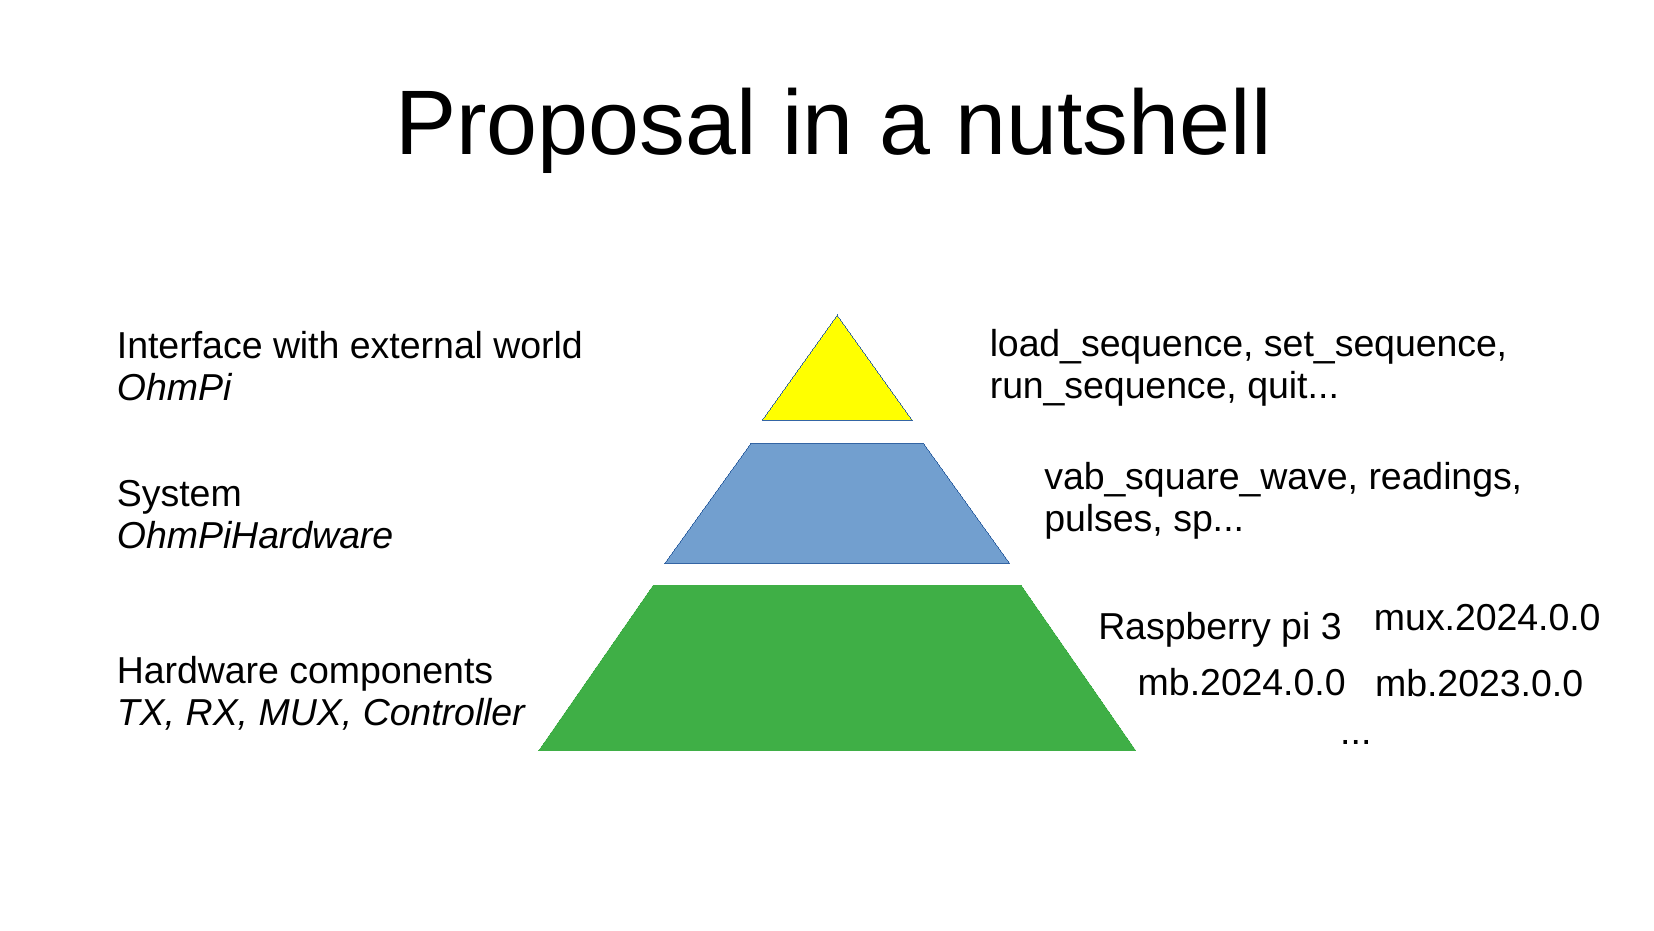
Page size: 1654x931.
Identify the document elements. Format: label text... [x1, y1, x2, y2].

text_box ... [1325, 703, 1387, 761]
text_box Hardware components TX, RX, MUX, Controller [102, 642, 540, 742]
text_box load_sequence, set_sequence, run_sequence, quit... [975, 315, 1523, 414]
title Proposal in a nutshell [90, 45, 1579, 201]
text_box Raspberry pi 3 [1083, 597, 1357, 655]
text_box mux.2024.0.0 [1359, 589, 1616, 646]
text_box [762, 314, 913, 421]
text_box [538, 585, 1136, 751]
text_box mb.2024.0.0 [1122, 654, 1361, 711]
text_box vab_square_wave, readings, pulses, sp... [1029, 447, 1548, 547]
text_box Interface with external world OhmPi [102, 317, 598, 417]
text_box [664, 443, 1010, 564]
text_box System OhmPiHardware [102, 465, 409, 564]
text_box mb.2023.0.0 [1361, 654, 1599, 712]
